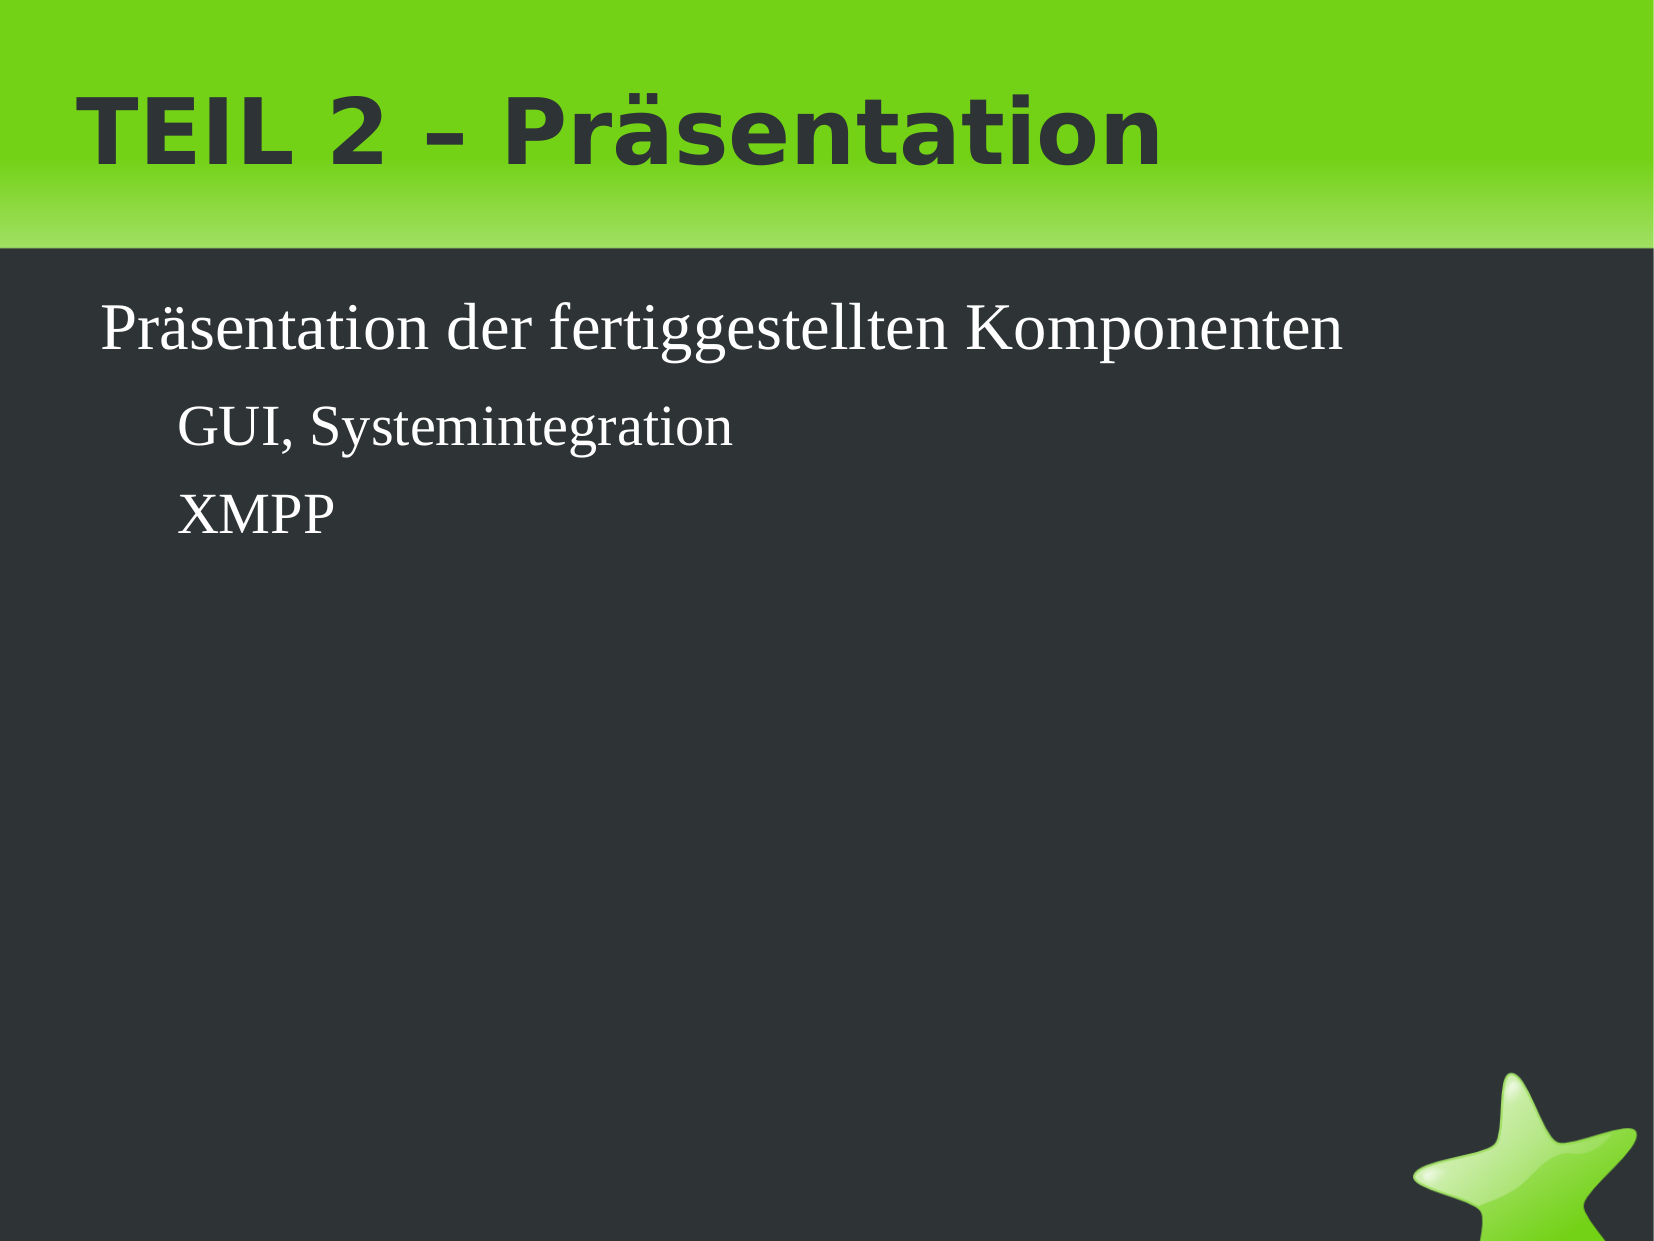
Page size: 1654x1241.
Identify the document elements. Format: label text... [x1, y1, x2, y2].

title TEIL 2 – Präsentation [76, 36, 1565, 229]
list Präsentation der fertiggestellten Komponenten GUI, Systemintegration XMPP [82, 290, 1571, 1094]
picture [0, 0, 1654, 1241]
